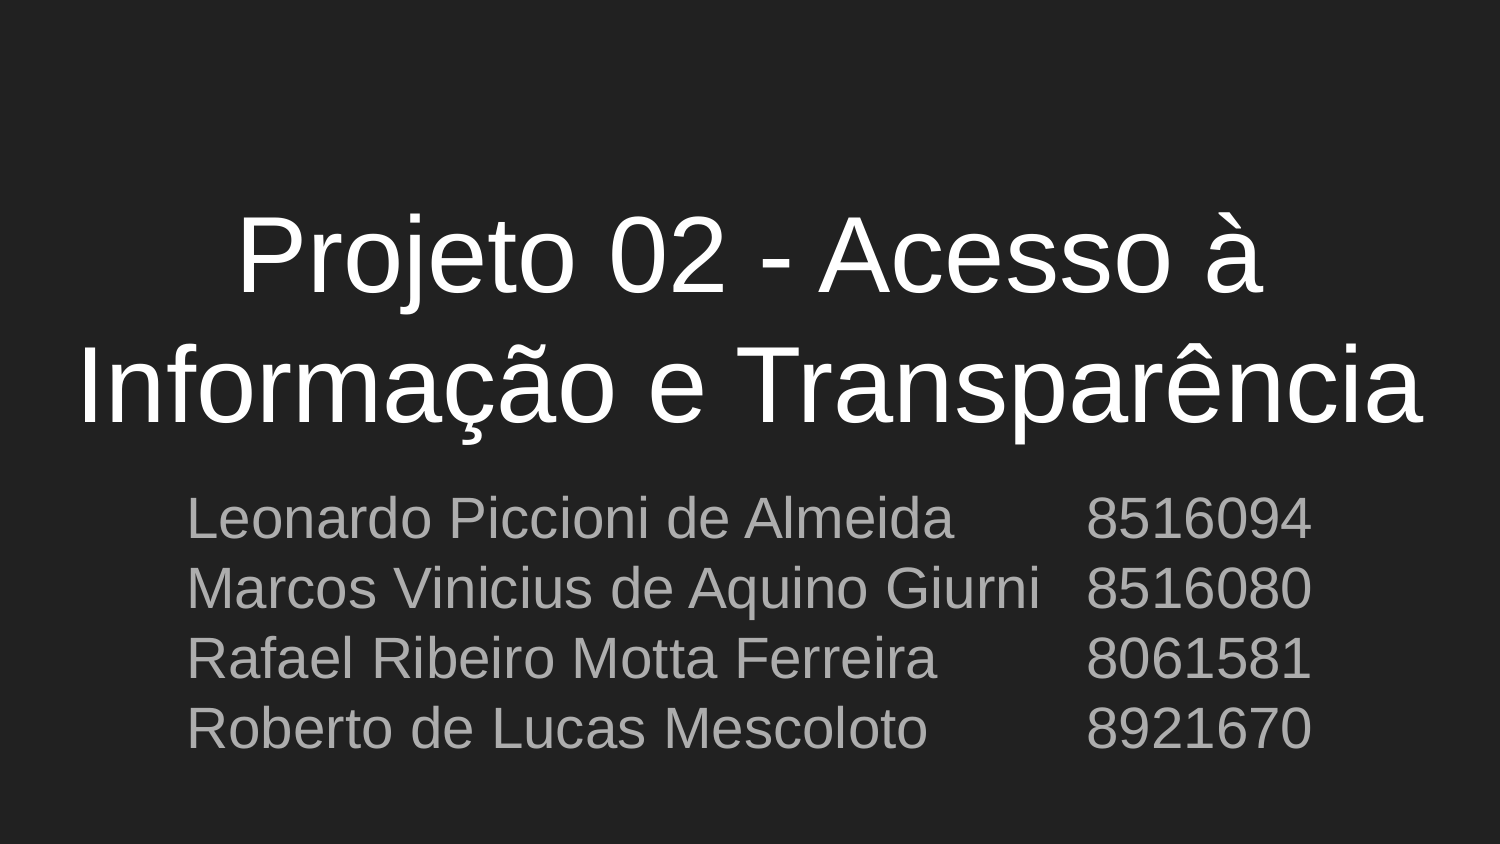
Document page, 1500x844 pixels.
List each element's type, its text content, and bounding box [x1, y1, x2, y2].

subtitle Leonardo Piccioni de Almeida 8516094 Marcos Vinicius de Aquino Giurni 8516080 Rafael Ribeiro Motta Ferreira 8061581 Roberto de Lucas Mescoloto 8921670 [51, 464, 1449, 802]
title Projeto 02 - Acesso à Informação e Transparência [51, 122, 1449, 459]
